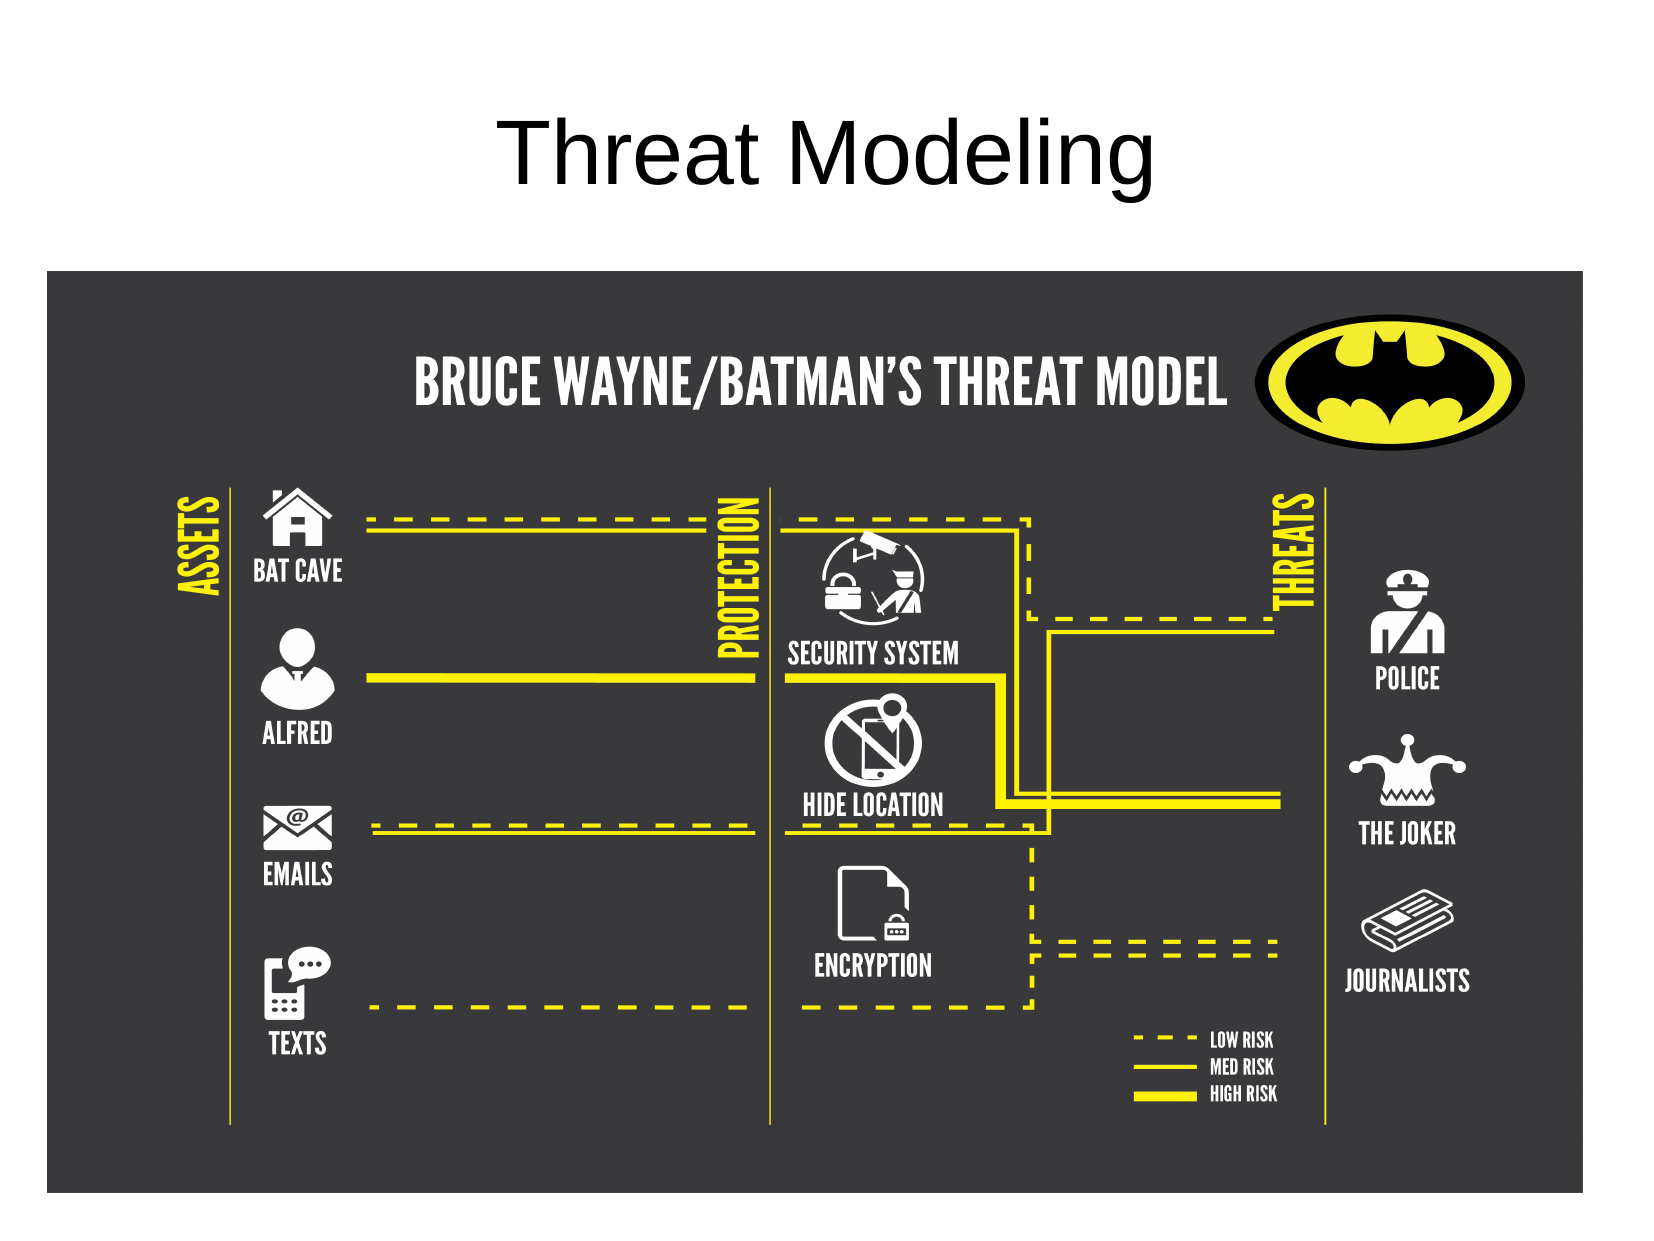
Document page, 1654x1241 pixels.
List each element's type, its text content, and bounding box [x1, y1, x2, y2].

picture [47, 271, 1583, 1193]
title Threat Modeling [82, 49, 1571, 257]
